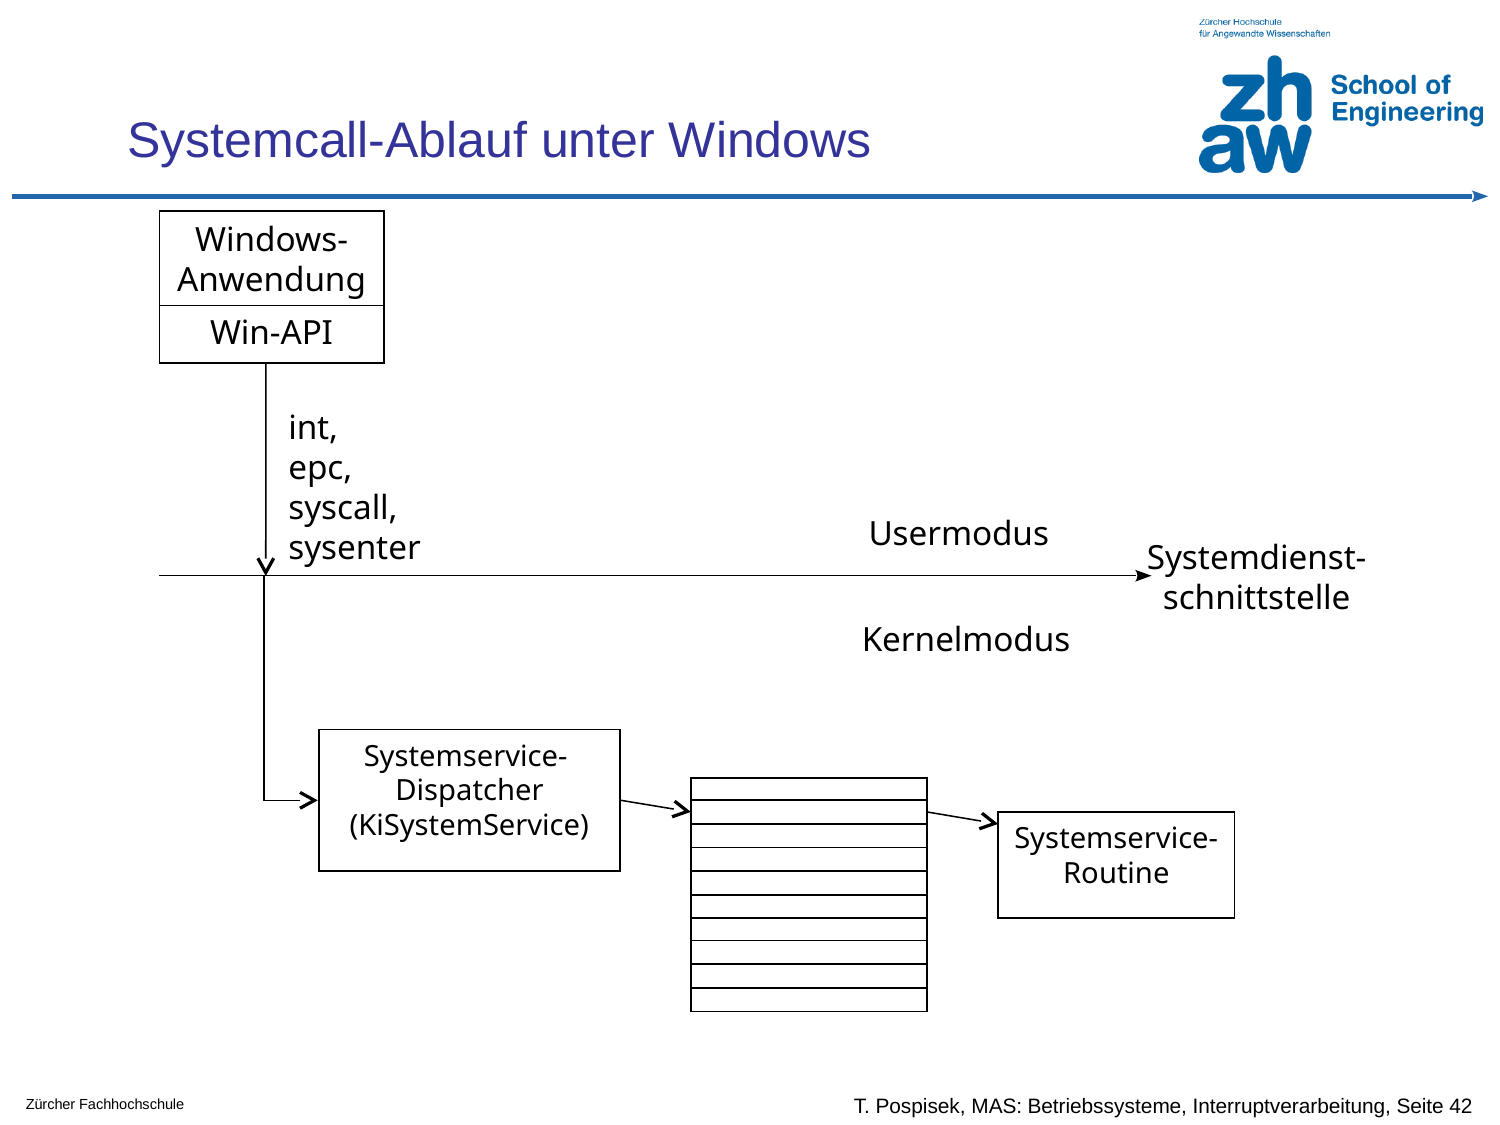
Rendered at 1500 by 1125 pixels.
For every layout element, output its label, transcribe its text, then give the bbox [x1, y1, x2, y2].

text_box Kernelmodus [847, 611, 1086, 666]
text_box Win-API [159, 306, 384, 364]
text_box [690, 777, 928, 1012]
text_box Systemservice- Dispatcher (KiSystemService) [318, 729, 620, 872]
picture [1199, 19, 1483, 173]
text_box Systemdienst- schnittstelle [1132, 528, 1382, 624]
text_box Windows- Anwendung [159, 210, 384, 306]
text_box int, epc, syscall, sysenter [273, 398, 436, 574]
text_box Usermodus [853, 504, 1065, 560]
title Systemcall-Ablauf unter Windows [112, 66, 1391, 175]
text_box Systemservice- Routine [998, 811, 1235, 919]
